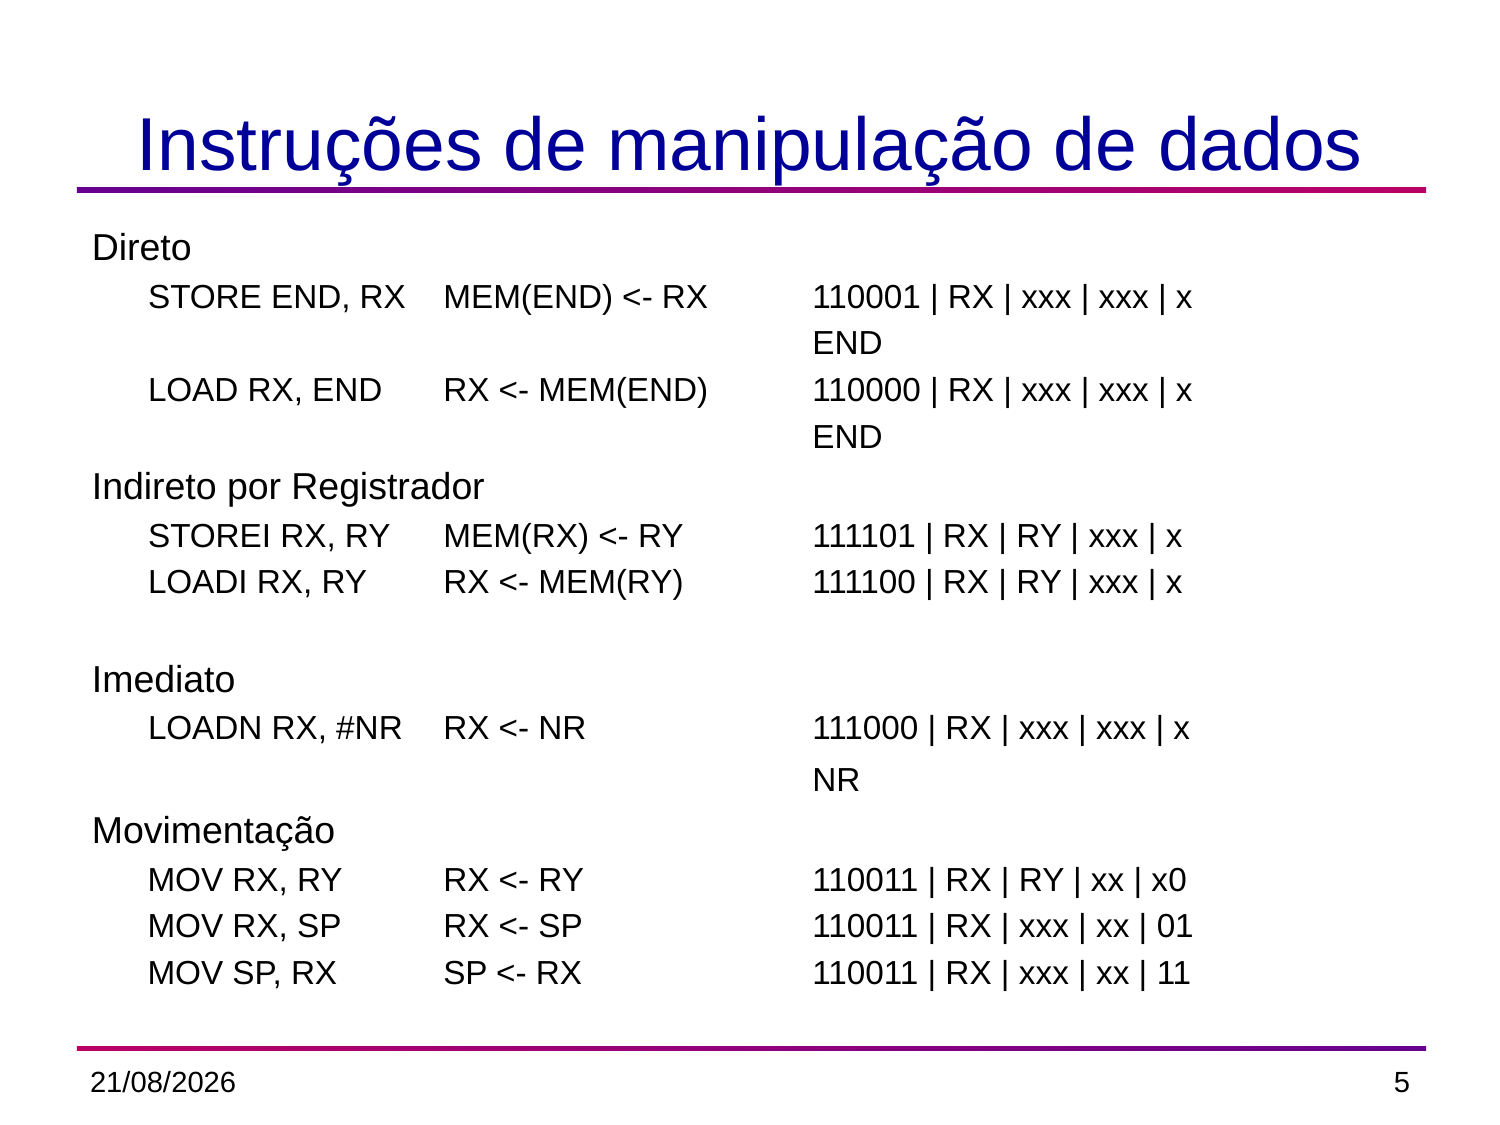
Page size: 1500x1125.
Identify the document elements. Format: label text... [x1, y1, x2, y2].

title Instruções de manipulação de dados [76, 74, 1424, 193]
list Direto STORE END, RX MEM(END) <- RX 110001 | RX | xxx | xxx | x END LOAD RX, END RX <- MEM(END) 110000 | RX | xxx | xxx | x END Indireto por Registrador STOREI RX, RY MEM(RX) <- RY 111101 | RX | RY | xxx | x LOADI RX, RY RX <- MEM(RY) 111100 | RX | RY | xxx | x Imediato LOADN RX, #NR RX <- NR 111000 | RX | xxx | xxx | x NR Movimentação MOV RX, RY RX <- RY 110011 | RX | RY | xx | x0 MOV RX, SP RX <- SP 110011 | RX | xxx | xx | 01 MOV SP, RX SP <- RX 110011 | RX | xxx | xx | 11 [76, 215, 1427, 1019]
slide_number 27/07/2022 [75, 1055, 425, 1125]
slide_number <number> [1074, 1055, 1425, 1125]
